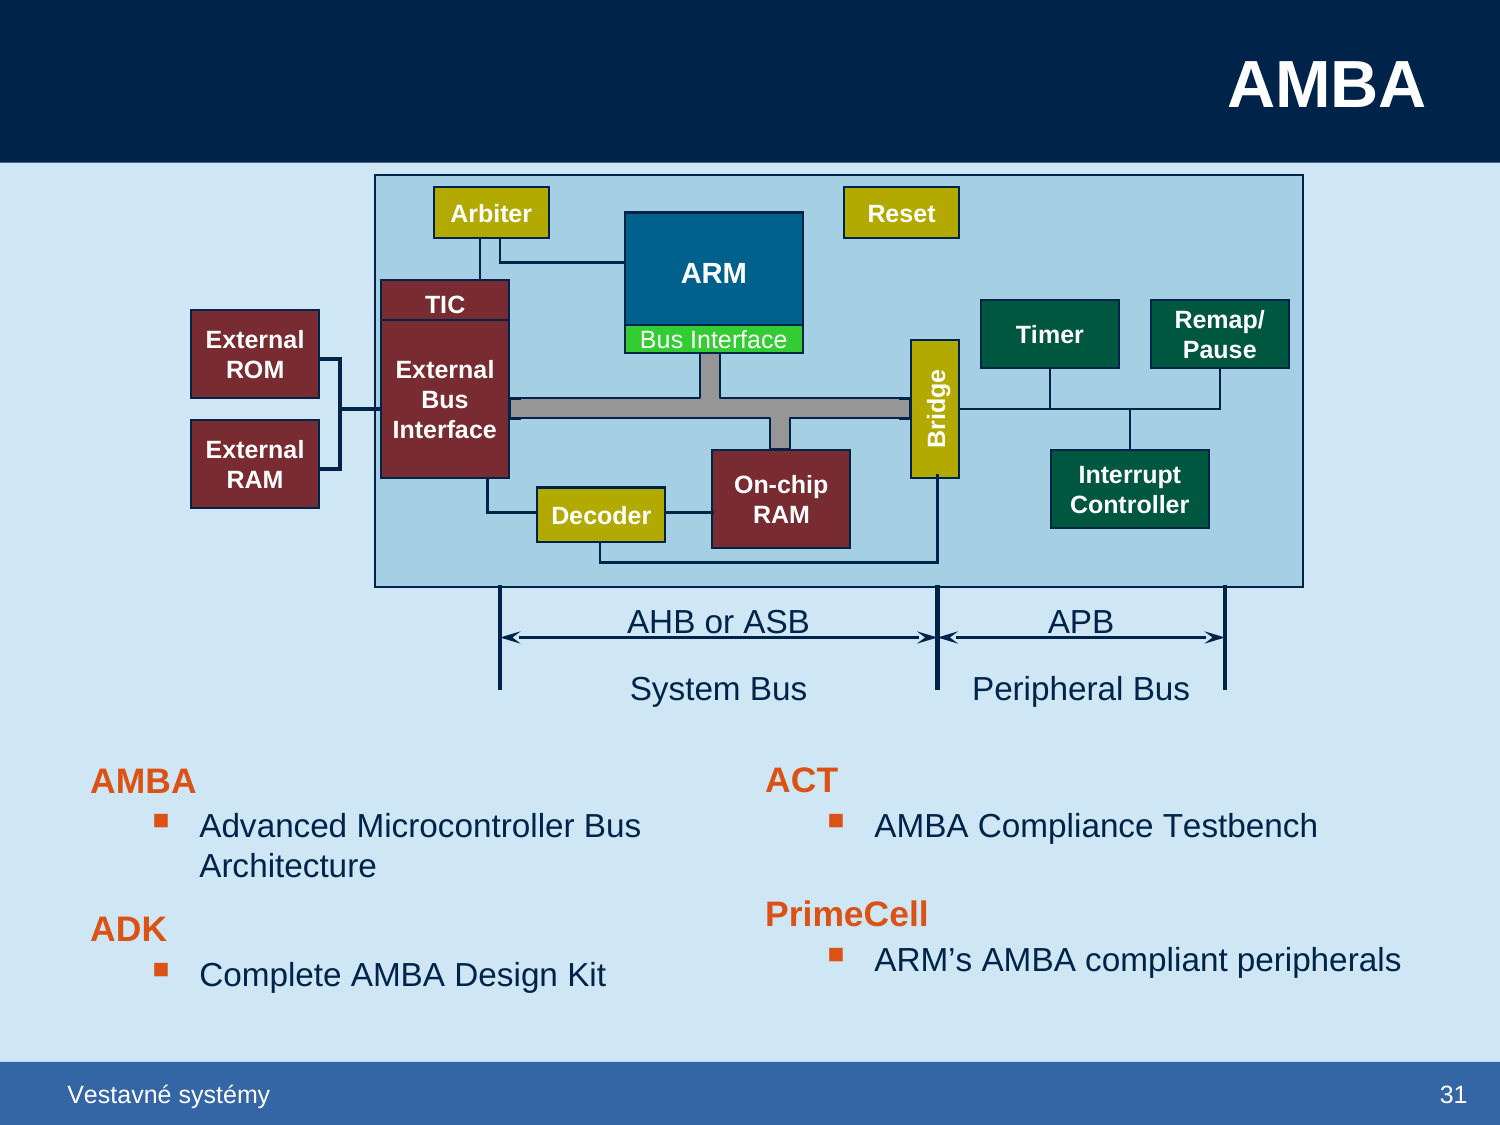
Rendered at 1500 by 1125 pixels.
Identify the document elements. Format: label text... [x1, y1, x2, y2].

text_box AHB or ASB [549, 592, 888, 648]
text_box Arbiter [434, 186, 549, 238]
list ACT AMBA Compliance Testbench PrimeCell ARM’s AMBA compliant peripherals [737, 749, 1463, 1035]
text_box ARM [624, 212, 803, 324]
text_box External ROM [191, 309, 319, 398]
text_box Interrupt Controller [1051, 449, 1209, 528]
text_box External Bus Interface [380, 319, 510, 478]
text_box External RAM [191, 419, 319, 508]
text_box TIC [380, 279, 510, 319]
list AMBA Advanced Microcontroller Bus Architecture ADK Complete AMBA Design Kit [62, 750, 800, 1106]
text_box Bus Interface [624, 324, 803, 354]
text_box System Bus [500, 637, 937, 738]
text_box APB [912, 592, 1250, 648]
text_box On-chip RAM [712, 450, 851, 548]
title AMBA [324, 0, 1443, 163]
text_box Bridge [911, 339, 960, 478]
text_box Peripheral Bus [937, 648, 1225, 738]
text_box [375, 174, 1303, 588]
text_box Remap/ Pause [1150, 299, 1289, 368]
text_box Timer [980, 299, 1120, 368]
text_box Decoder [537, 487, 666, 543]
text_box Reset [844, 186, 959, 238]
